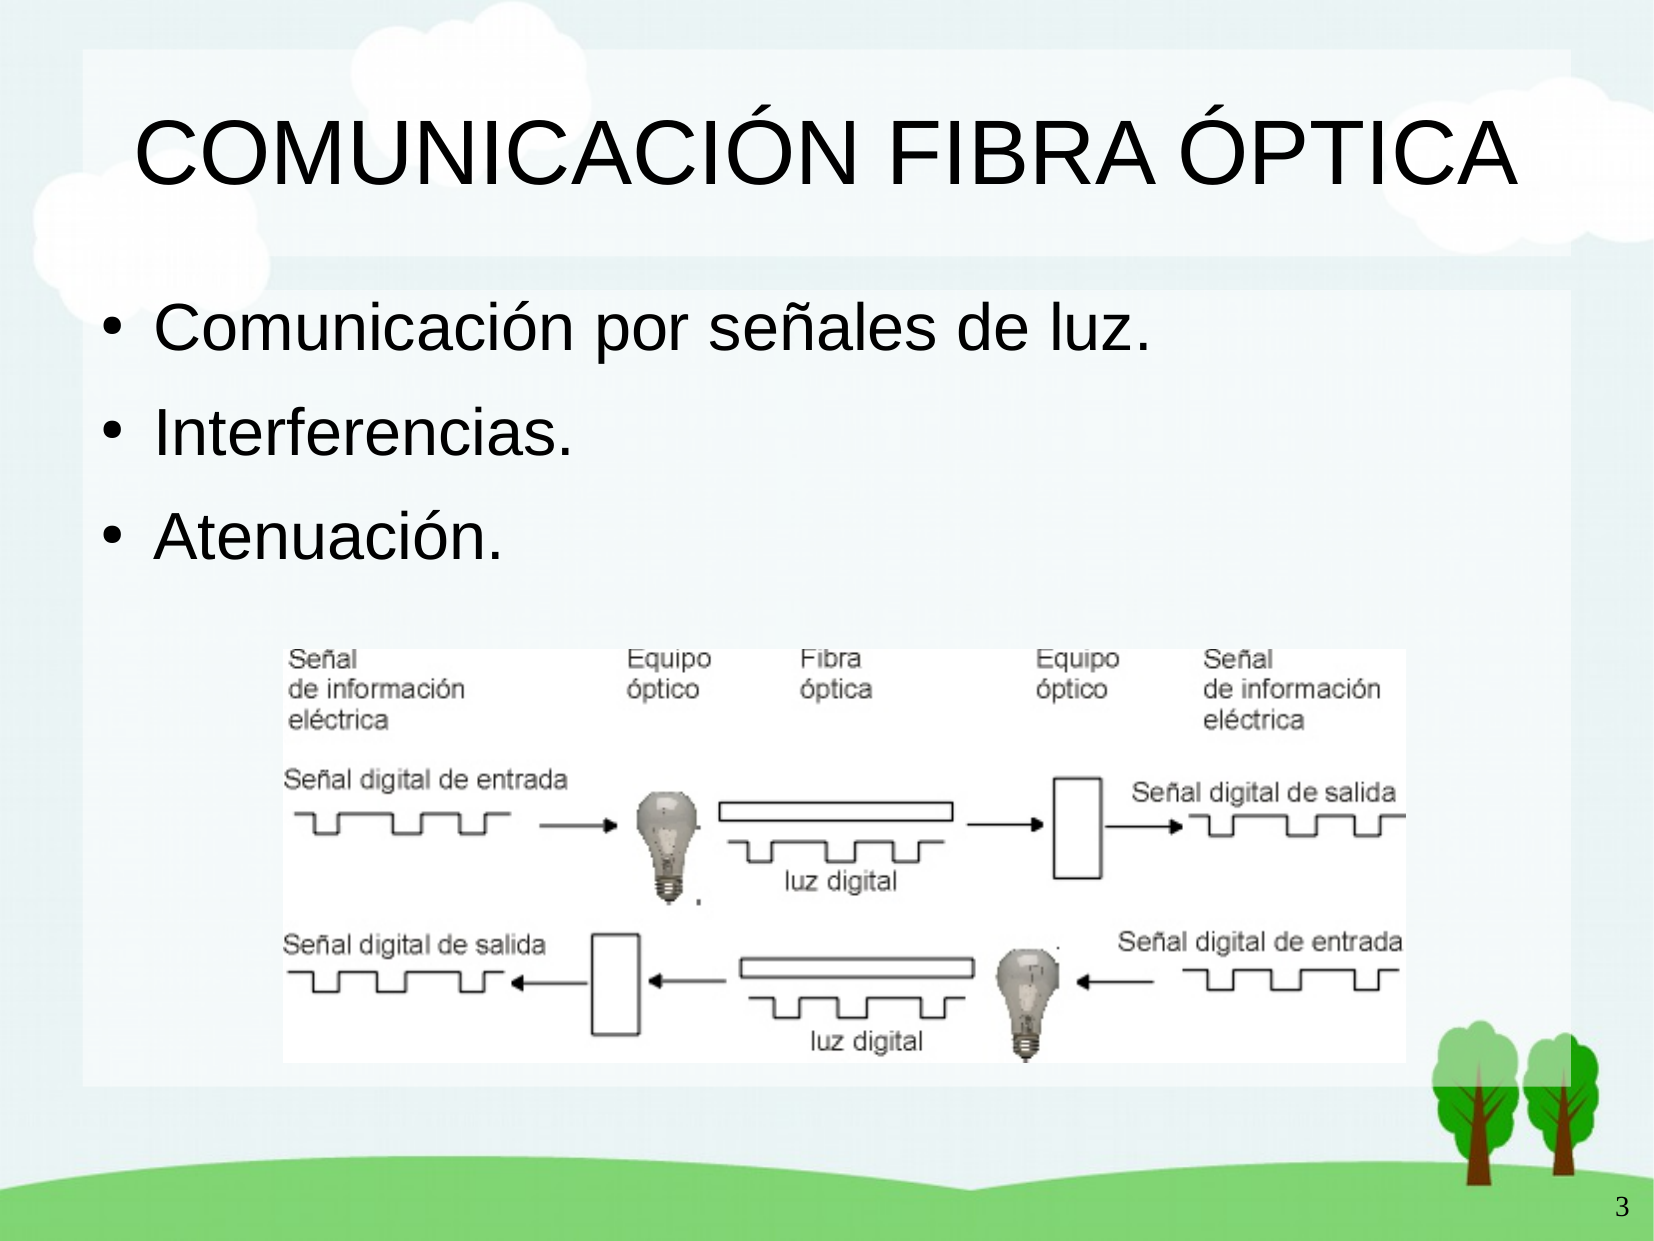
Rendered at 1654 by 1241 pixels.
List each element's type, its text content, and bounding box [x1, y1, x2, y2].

picture [0, 0, 1654, 1241]
title COMUNICACIÓN FIBRA ÓPTICA [82, 49, 1571, 257]
list Comunicación por señales de luz. Interferencias. Atenuación. [82, 290, 1571, 1087]
